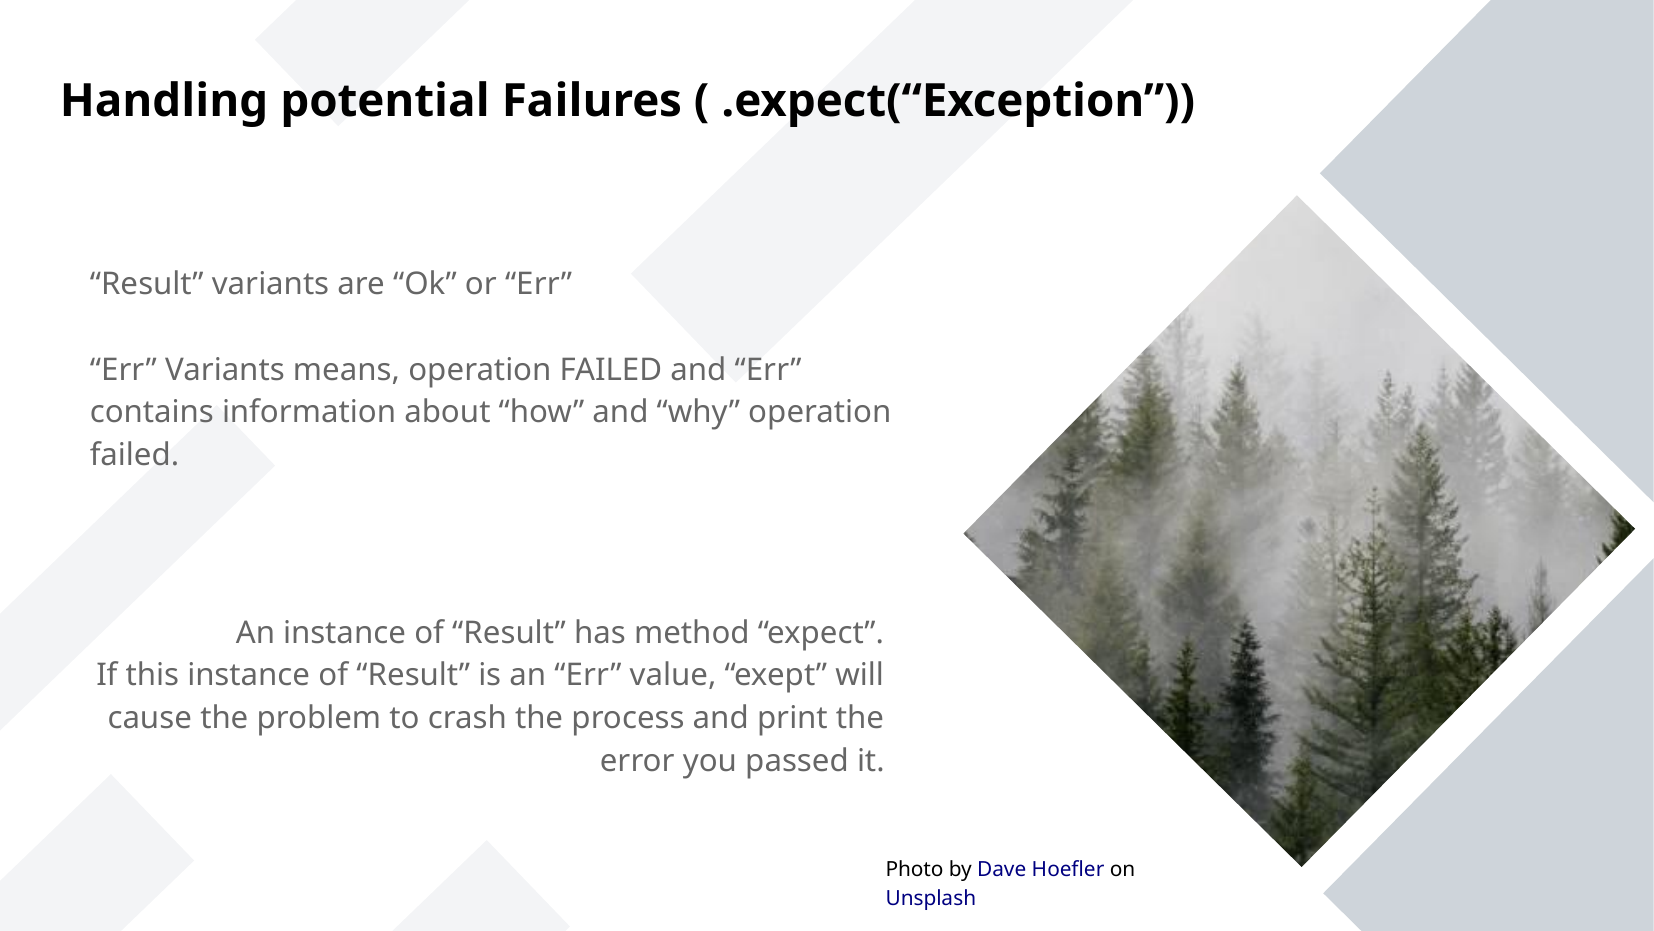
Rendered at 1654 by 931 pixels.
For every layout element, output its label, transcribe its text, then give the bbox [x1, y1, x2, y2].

text_box [963, 195, 1636, 867]
text_box Handling potential Failures ( .expect(“Exception”)) [45, 60, 1595, 182]
text_box Photo by Dave Hoefler on Unsplash [870, 846, 1231, 911]
text_box “Result” variants are “Ok” or “Err” “Err” Variants means, operation FAILED and “Err” contains information about “how” and “why” operation failed. [75, 253, 916, 526]
text_box An instance of “Result” has method “expect”. If this instance of “Result” is an “Err” value, “exept” will cause the problem to crash the process and print the error you passed it. [60, 602, 901, 799]
